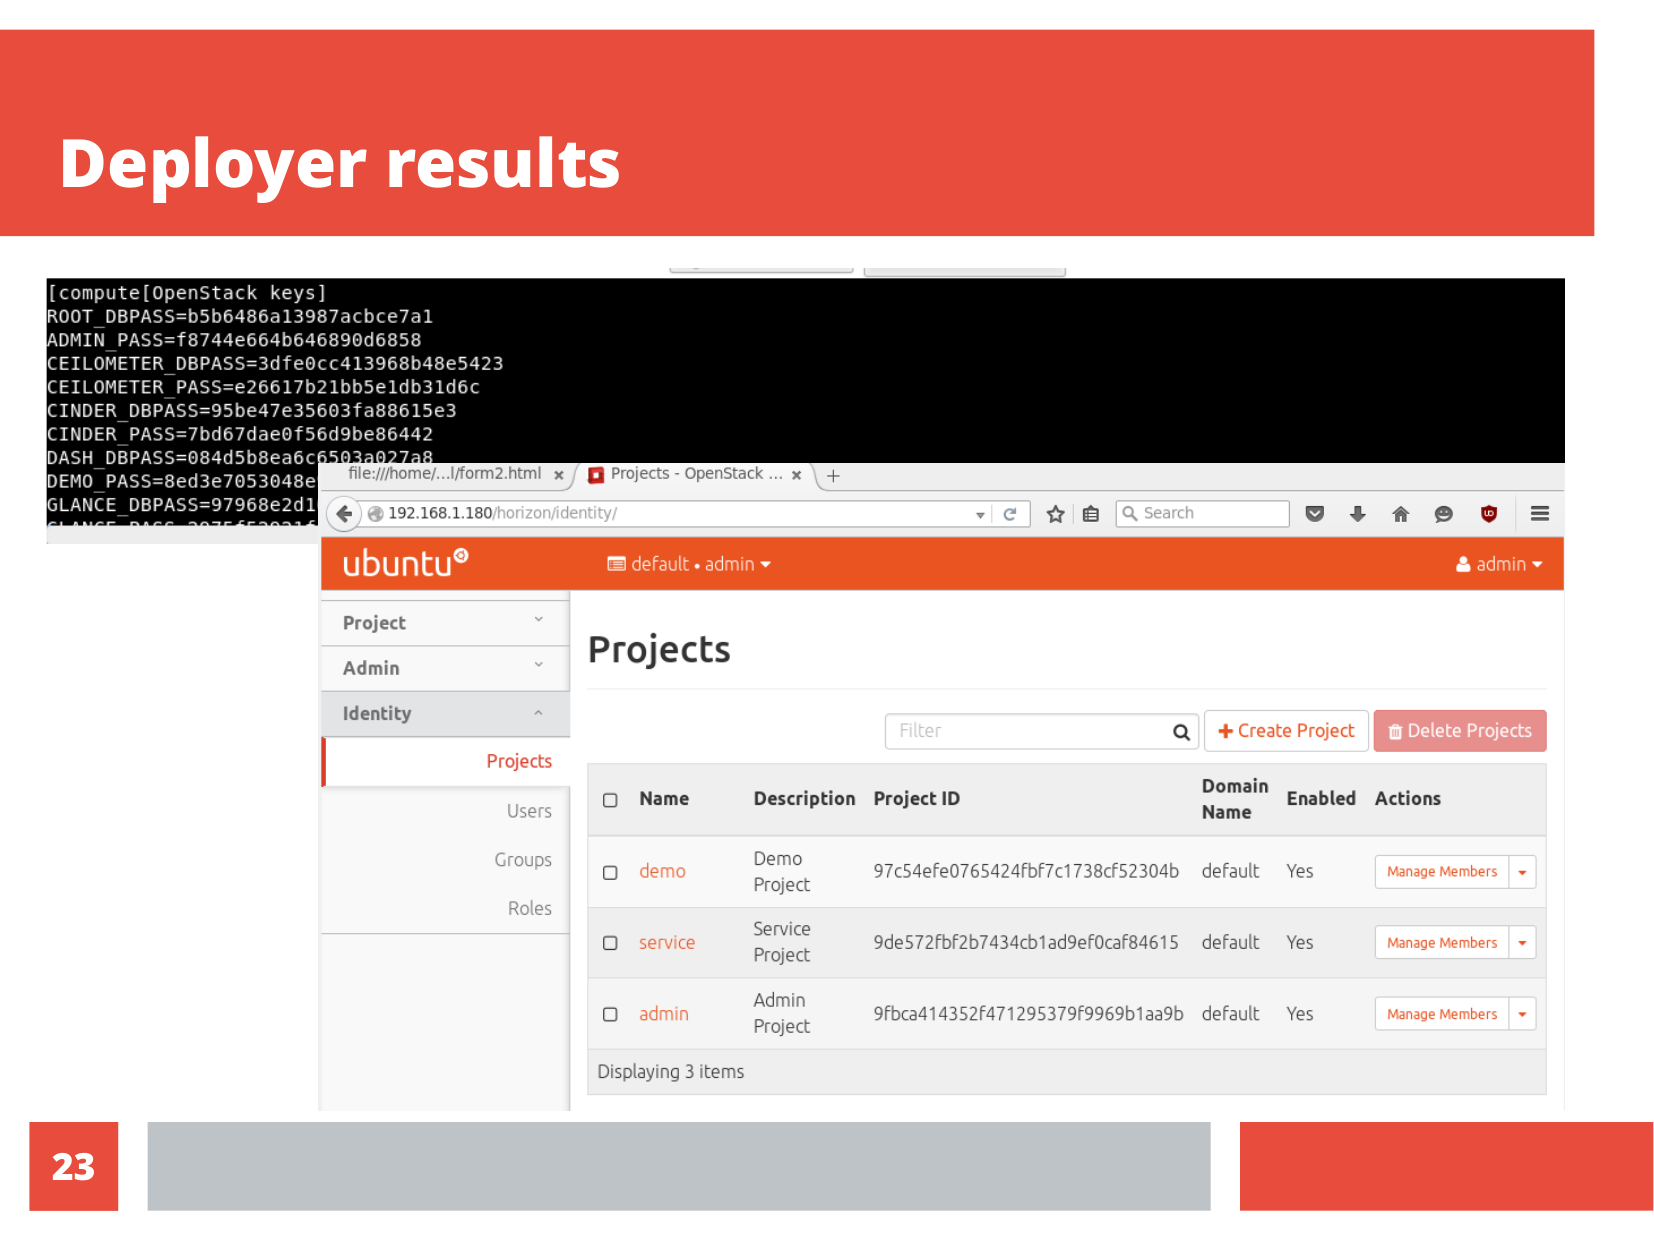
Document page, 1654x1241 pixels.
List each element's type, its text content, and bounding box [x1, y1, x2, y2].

title Deployer results [59, 59, 1595, 207]
picture [39, 268, 1565, 1111]
